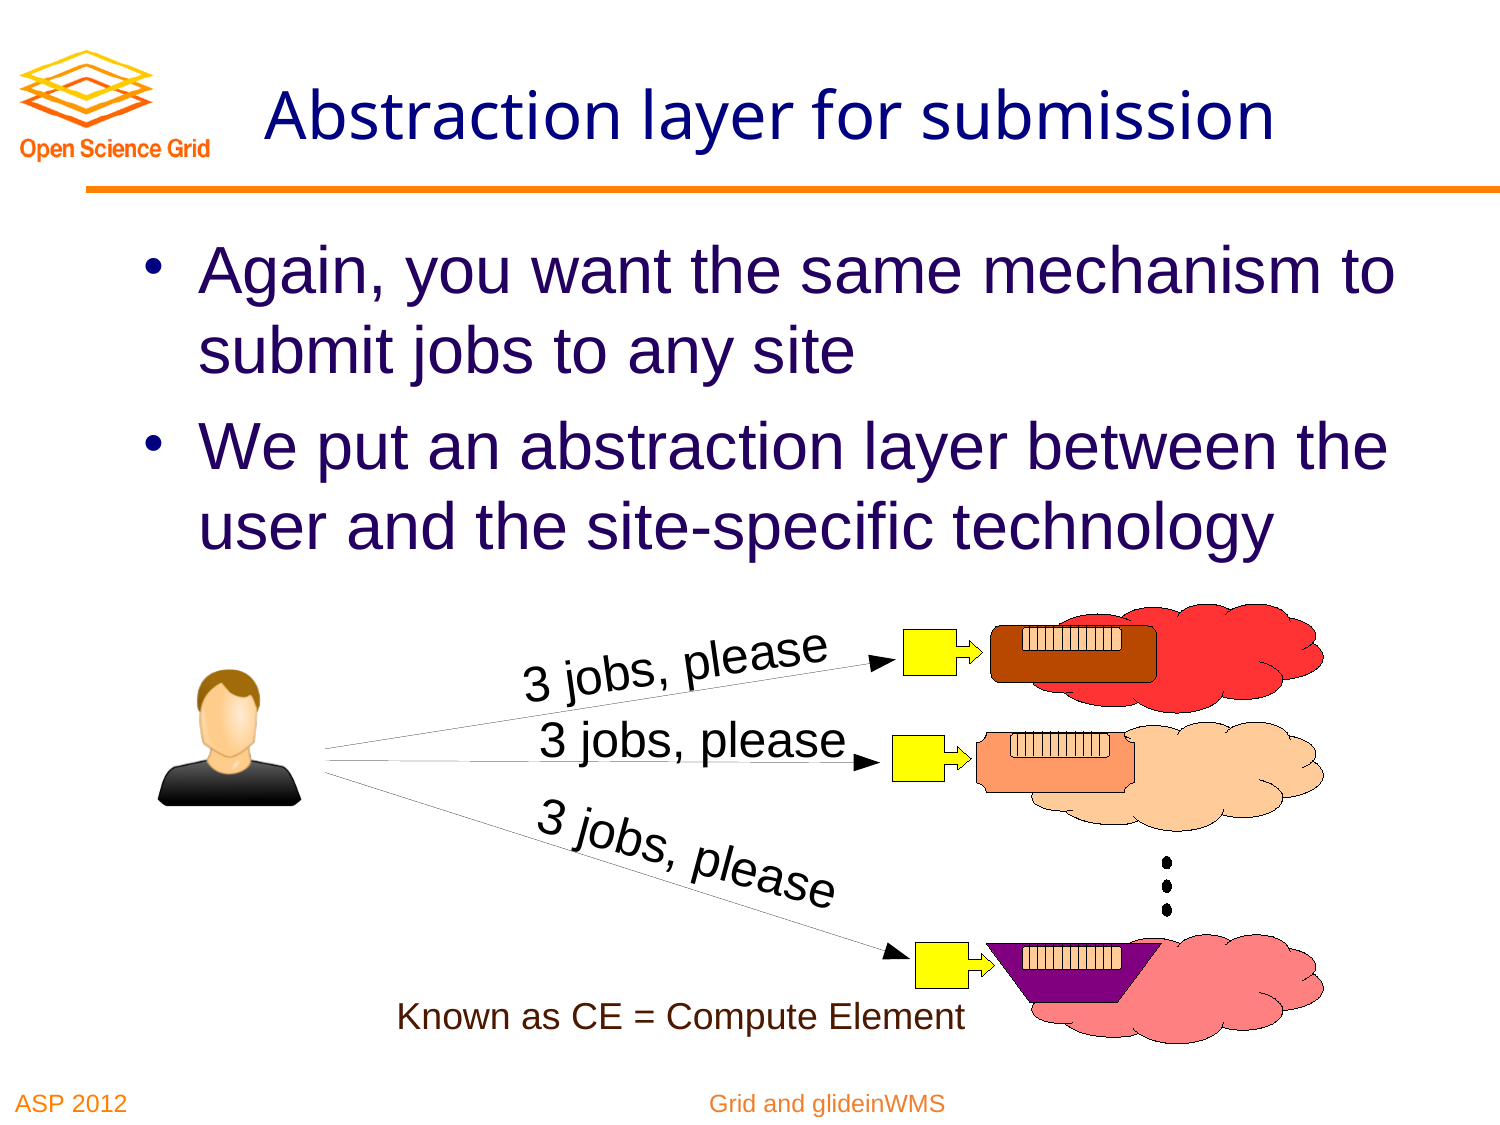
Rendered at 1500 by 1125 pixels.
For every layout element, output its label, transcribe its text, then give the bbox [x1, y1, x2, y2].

picture [0, 27, 201, 179]
text_box Known as CE = Compute Element [381, 985, 982, 1045]
picture [154, 659, 305, 810]
text_box [903, 629, 983, 676]
text_box [1162, 879, 1172, 893]
text_box 3 jobs, please [516, 771, 918, 946]
list Again, you want the same mechanism to submit jobs to any site We put an abstraction layer between the user and the site-specific technology [127, 218, 1430, 962]
title Abstraction layer for submission [201, 18, 1342, 207]
text_box 3 jobs, please [523, 700, 862, 775]
text_box [990, 604, 1324, 714]
text_box [1162, 903, 1172, 917]
text_box [976, 722, 1324, 832]
text_box [915, 942, 995, 985]
text_box [1162, 856, 1172, 869]
text_box [986, 934, 1324, 1044]
text_box [892, 735, 972, 782]
text_box 3 jobs, please [503, 601, 852, 723]
